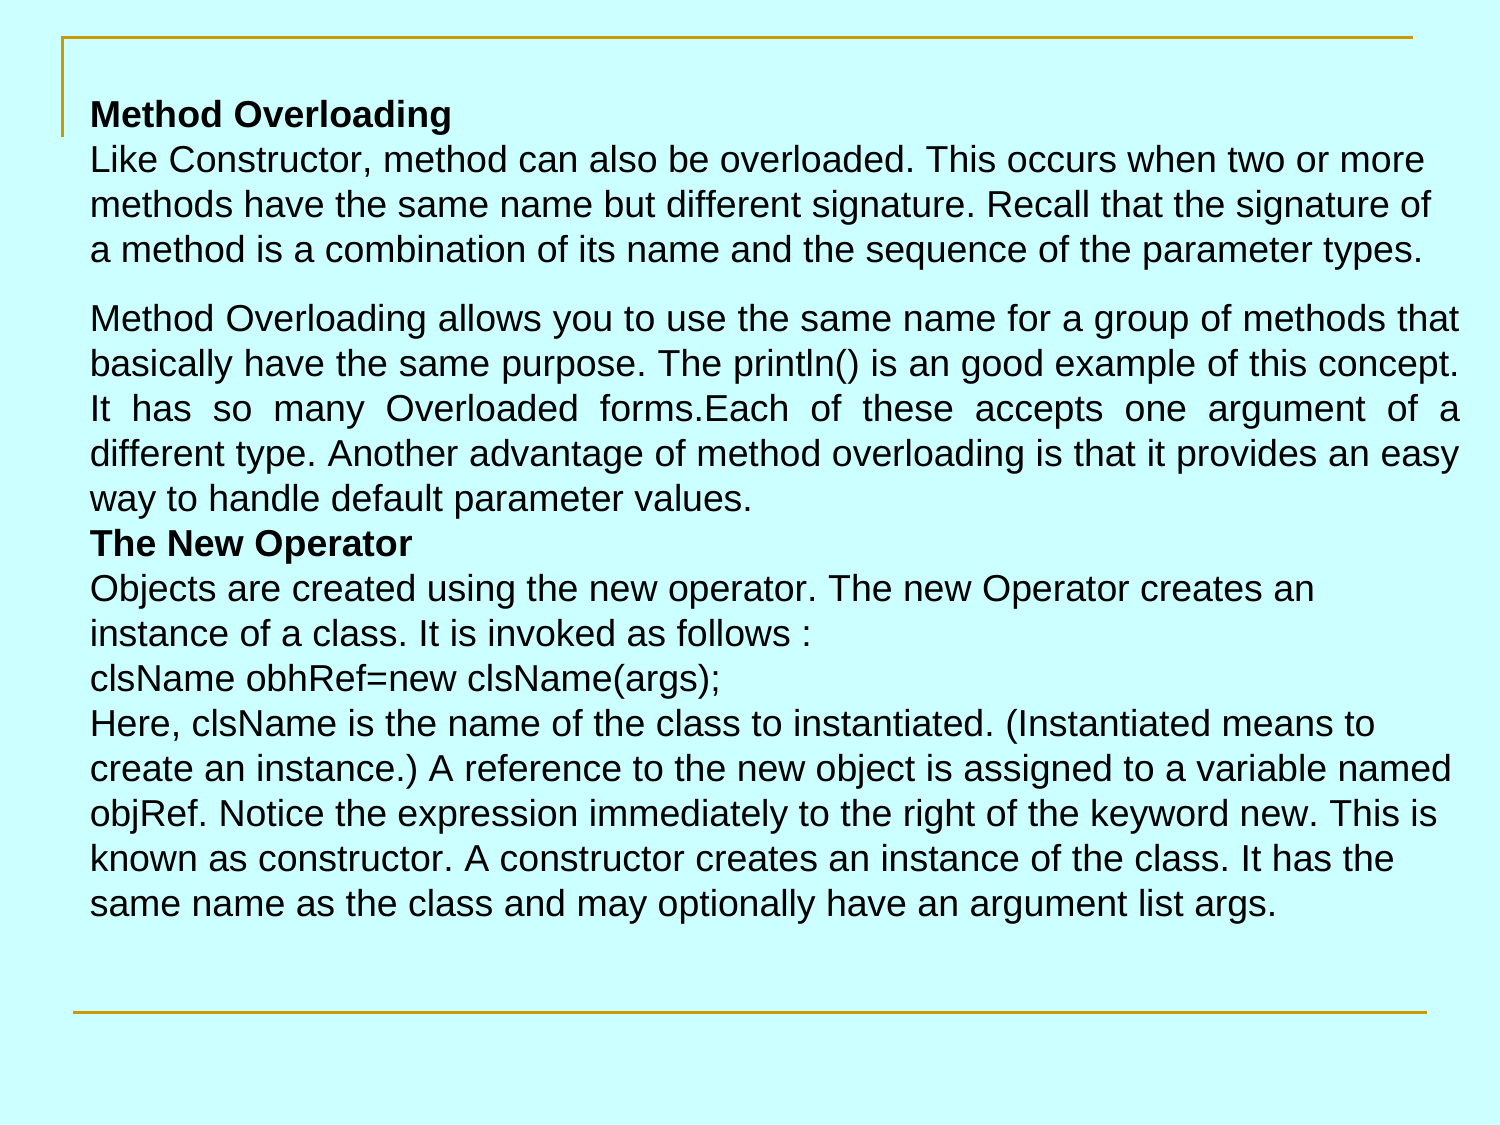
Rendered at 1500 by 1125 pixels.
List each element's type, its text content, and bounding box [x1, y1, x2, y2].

text_box Method Overloading Like Constructor, method can also be overloaded. This occurs when two or more methods have the same name but different signature. Recall that the signature of a method is a combination of its name and the sequence of the parameter types. Method Overloading allows you to use the same name for a group of methods that basically have the same purpose. The println() is an good example of this concept. It has so many Overloaded forms.Each of these accepts one argument of a different type. Another advantage of method overloading is that it provides an easy way to handle default parameter values. The New Operator Objects are created using the new operator. The new Operator creates an instance of a class. It is invoked as follows : clsName obhRef=new clsName(args); Here, clsName is the name of the class to instantiated. (Instantiated means to create an instance.) A reference to the new object is assigned to a variable named objRef. Notice the expression immediately to the right of the keyword new. This is known as constructor. A constructor creates an instance of the class. It has the same name as the class and may optionally have an argument list args. [74, 37, 1475, 932]
